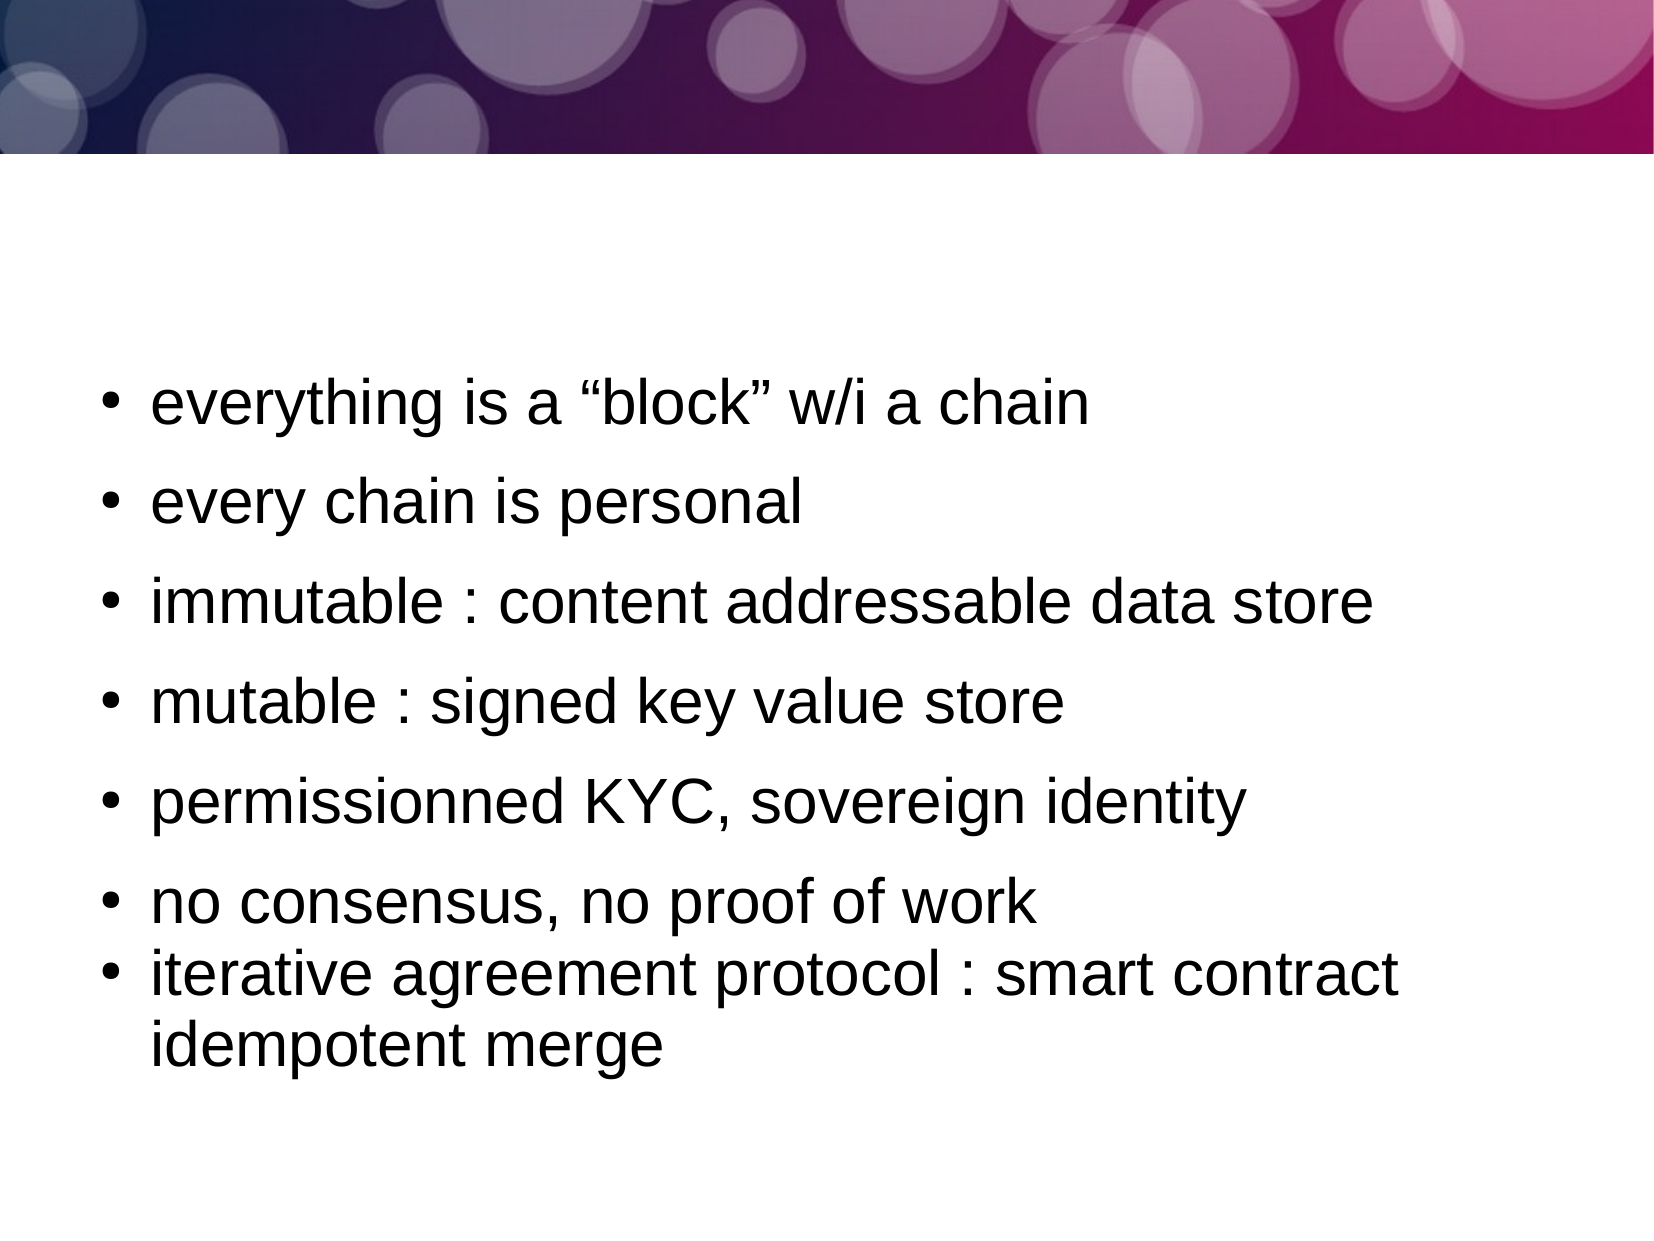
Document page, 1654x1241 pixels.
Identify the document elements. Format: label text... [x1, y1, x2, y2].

list everything is a “block” w/i a chain every chain is personal immutable : content addressable data store mutable : signed key value store permissionned KYC, sovereign identity no consensus, no proof of work iterative agreement protocol : smart contract idempotent merge [82, 366, 1571, 1087]
picture [0, 0, 1654, 154]
